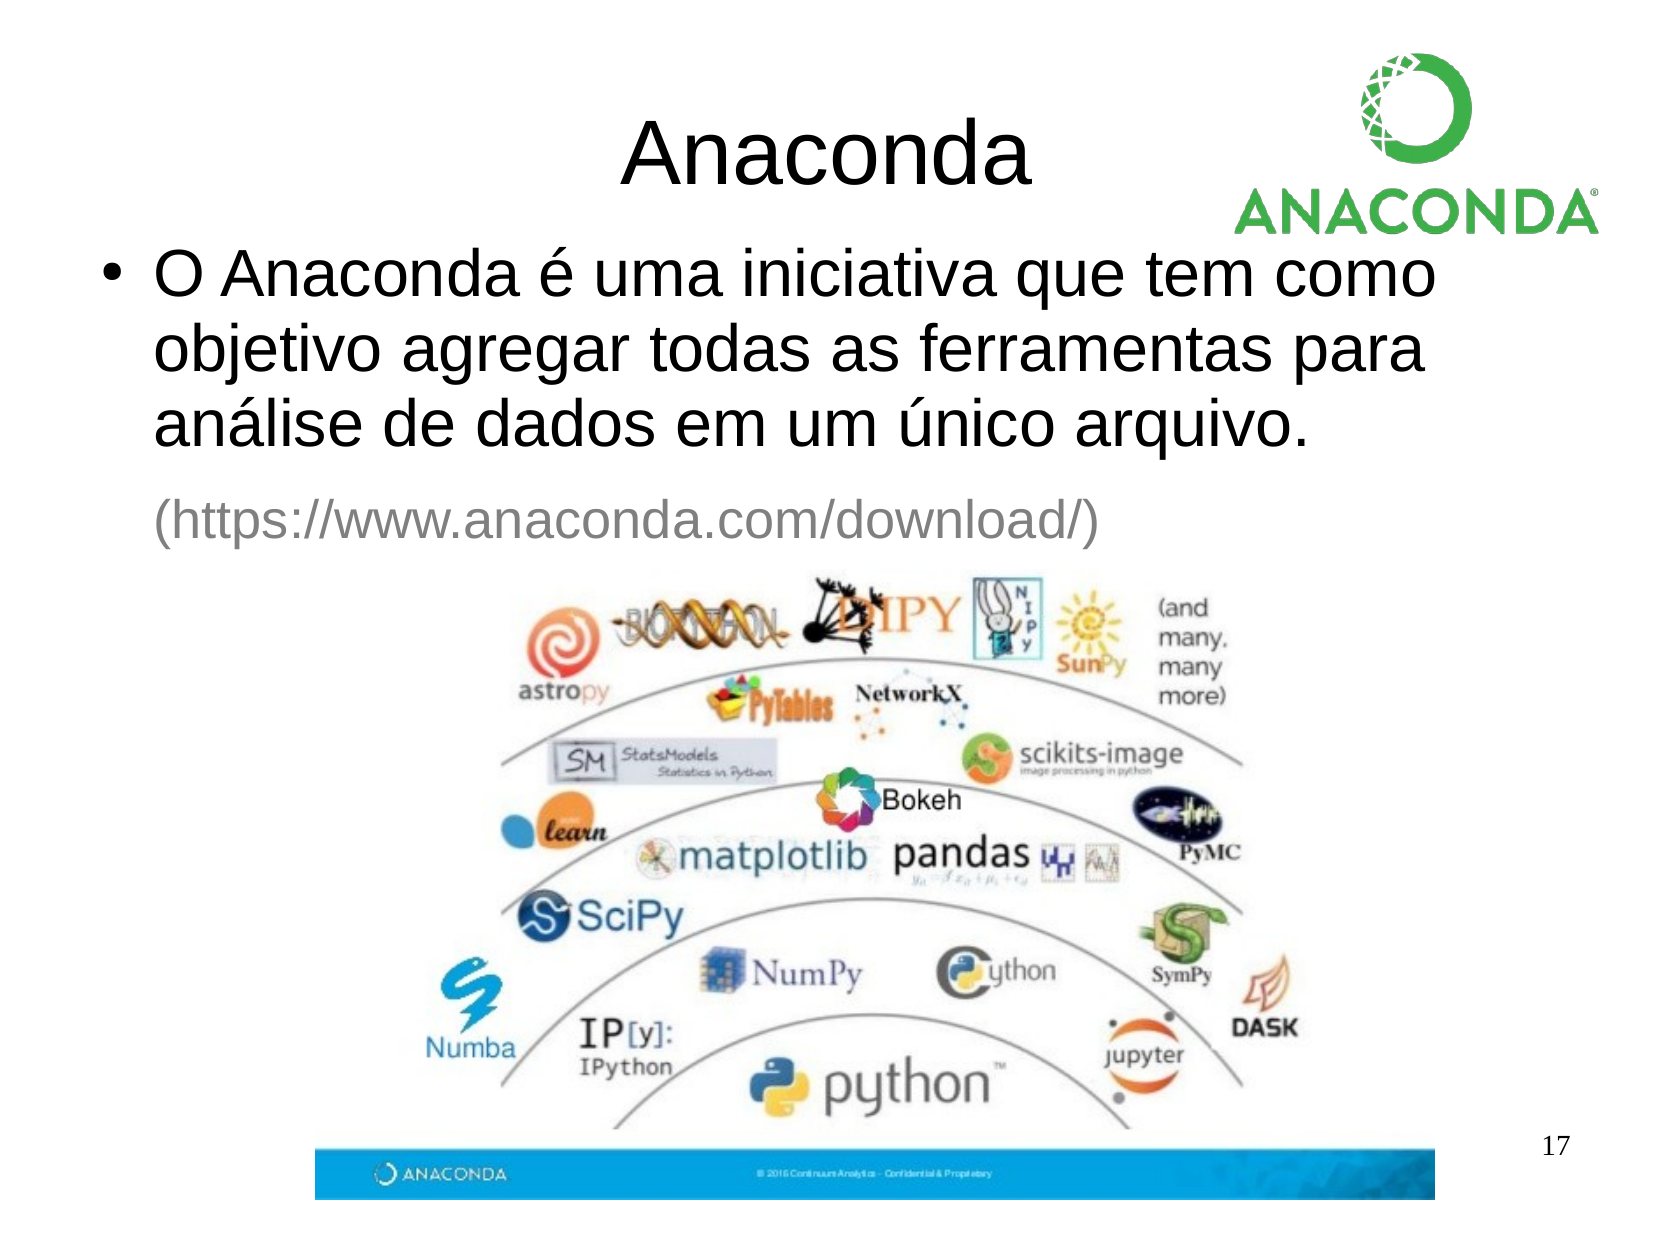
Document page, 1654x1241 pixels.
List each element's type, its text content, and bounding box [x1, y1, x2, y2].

title Anaconda [82, 49, 1230, 236]
picture [757, 1170, 876, 1178]
list O Anaconda é uma iniciativa que tem como objetivo agregar todas as ferramentas para análise de dados em um único arquivo. (https://www.anaconda.com/download/) [82, 236, 1571, 956]
picture [315, 569, 1435, 1152]
picture [1230, 49, 1605, 237]
picture [373, 1162, 508, 1187]
picture [884, 1170, 991, 1178]
